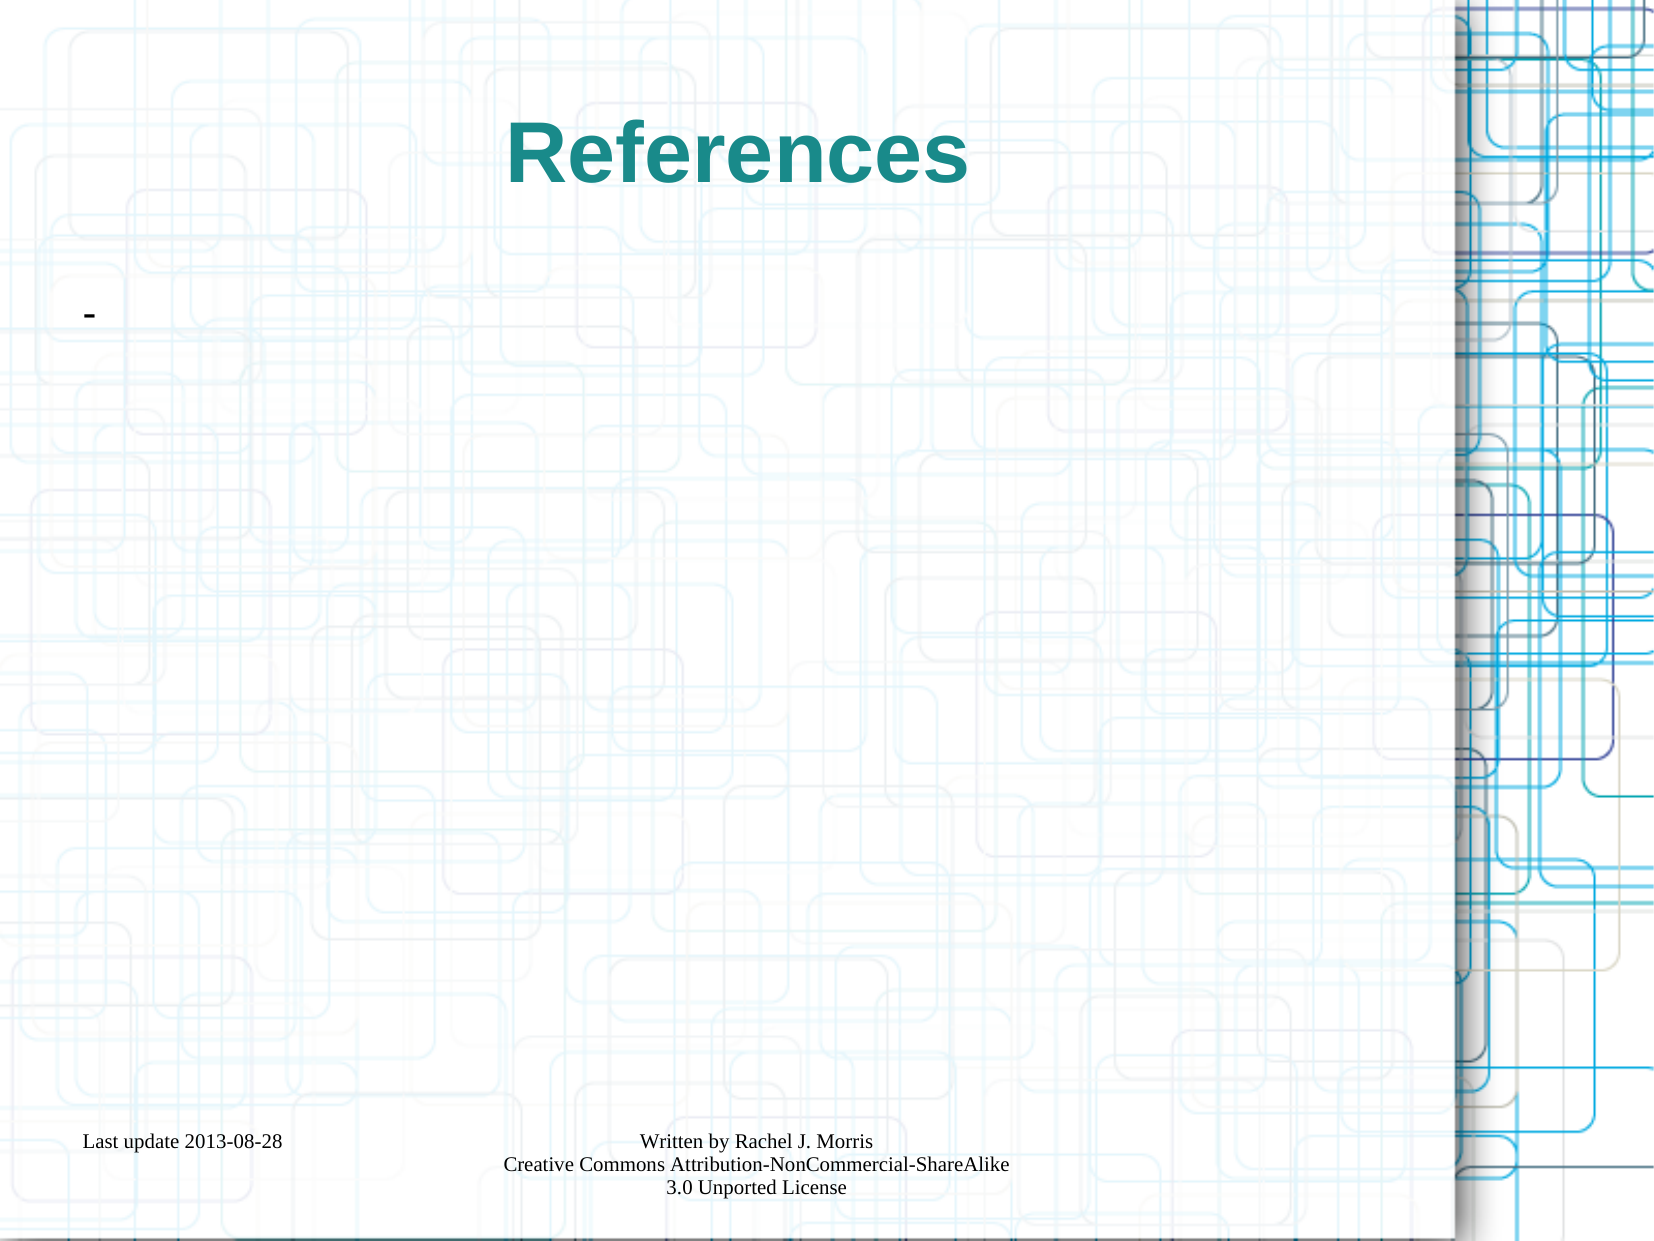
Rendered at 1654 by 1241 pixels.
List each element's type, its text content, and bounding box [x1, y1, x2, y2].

list - [82, 290, 1418, 1010]
picture [0, 0, 1654, 1241]
title References [59, 49, 1418, 257]
